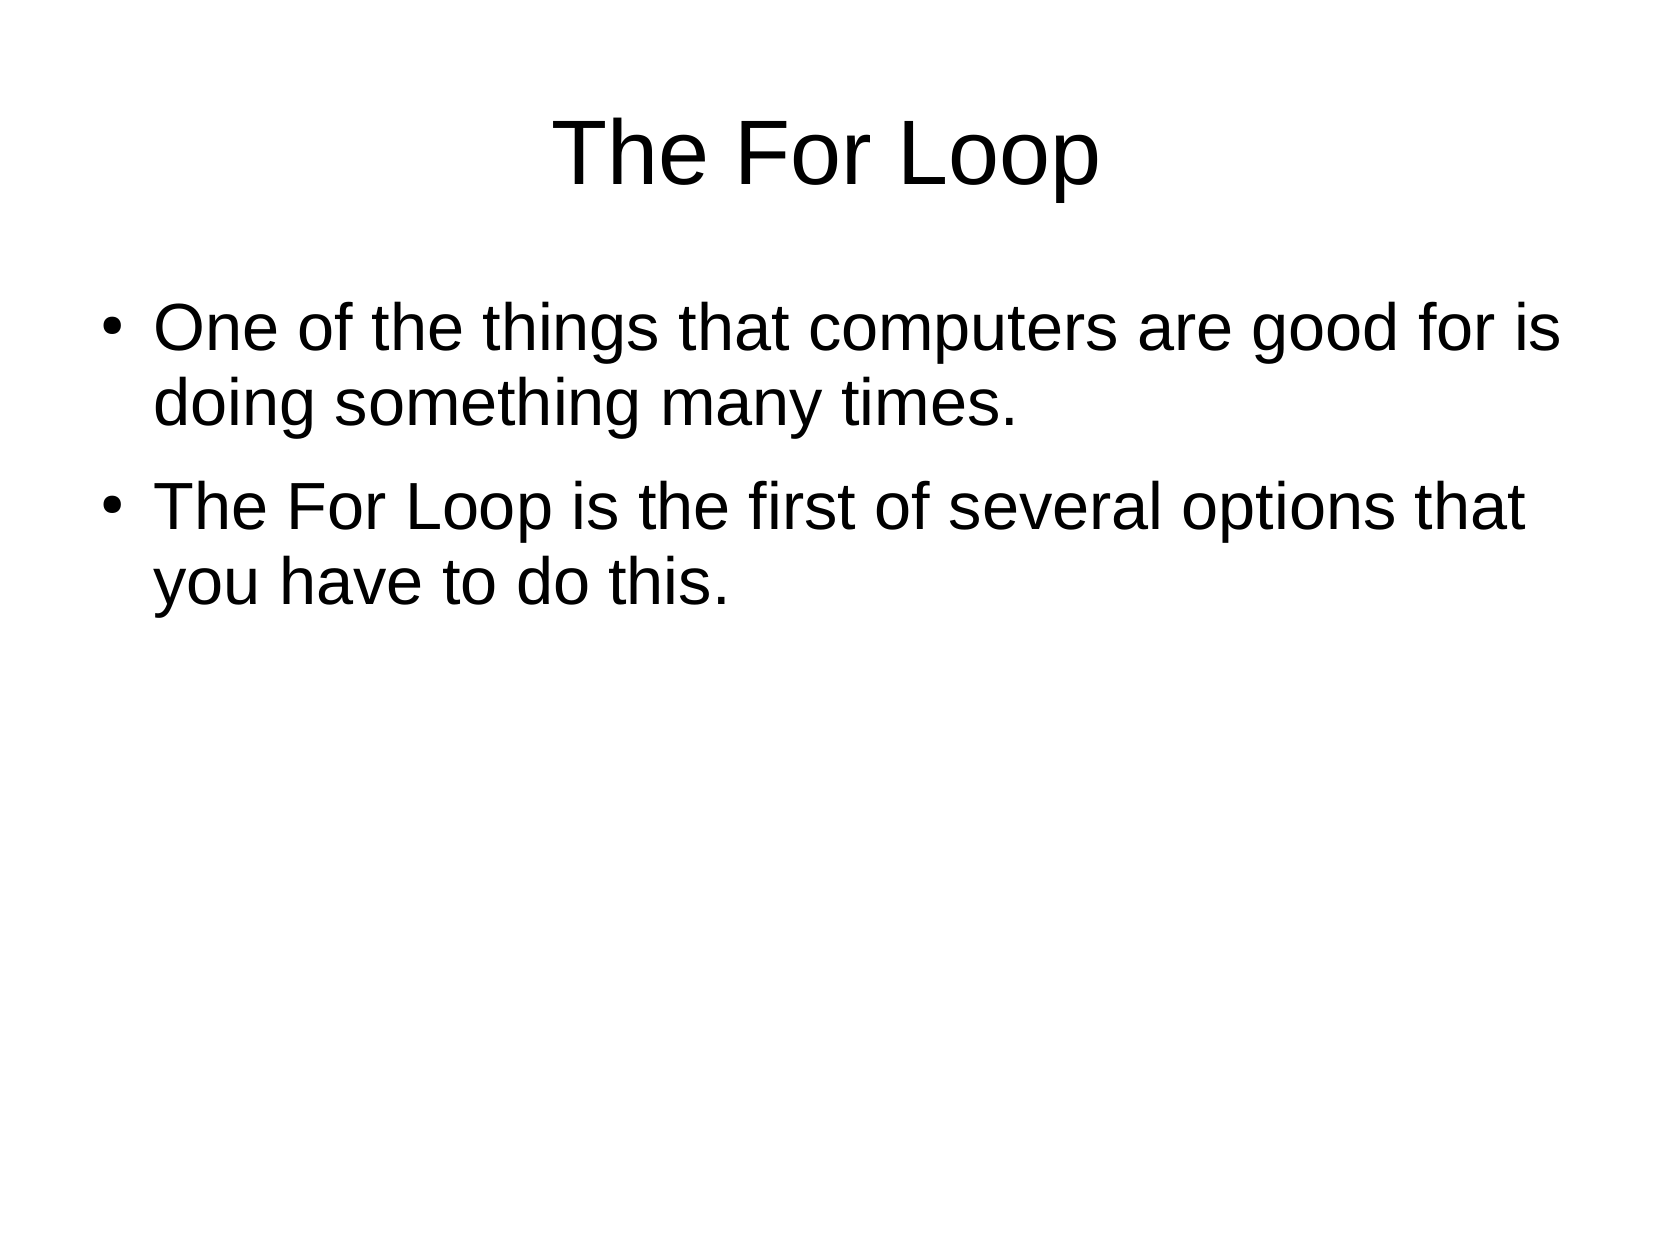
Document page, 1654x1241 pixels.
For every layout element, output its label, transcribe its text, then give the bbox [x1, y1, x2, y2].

list One of the things that computers are good for is doing something many times. The For Loop is the first of several options that you have to do this. [82, 290, 1571, 1010]
title The For Loop [82, 49, 1571, 257]
